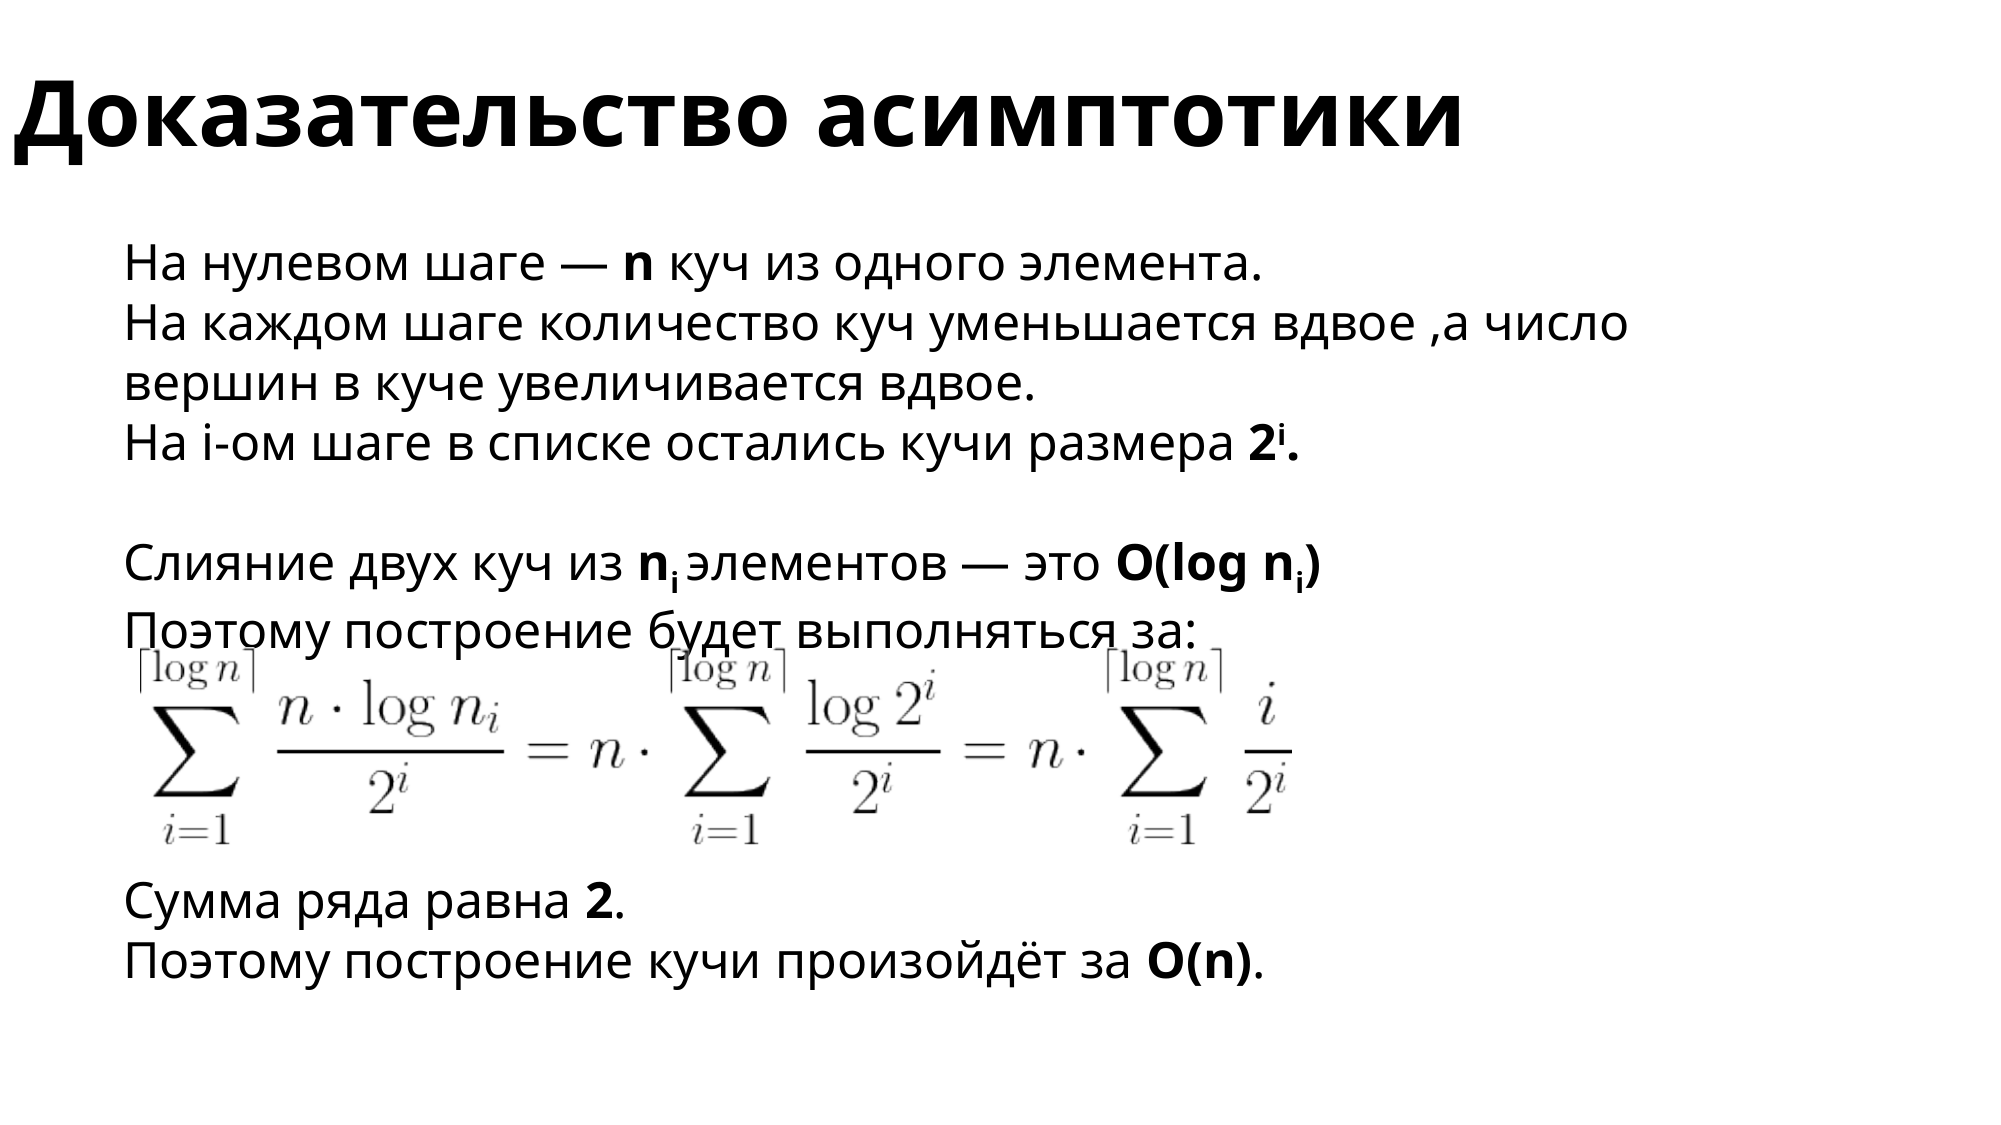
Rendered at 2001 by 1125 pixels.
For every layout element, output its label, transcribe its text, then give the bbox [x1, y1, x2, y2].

text_box Доказательство асимптотики [0, 14, 1805, 169]
text_box На нулевом шаге — n куч из одного элемента. На каждом шаге количество куч уменьшается вдвое ,а число вершин в куче увеличивается вдвое. На i-ом шаге в списке остались кучи размера 2i. Слияние двух куч из ni элементов — это O(log ni) Поэтому построение будет выполняться за: Сумма ряда равна 2. Поэтому построение кучи произойдёт за O(n). [108, 215, 1805, 1077]
picture [140, 647, 1292, 847]
